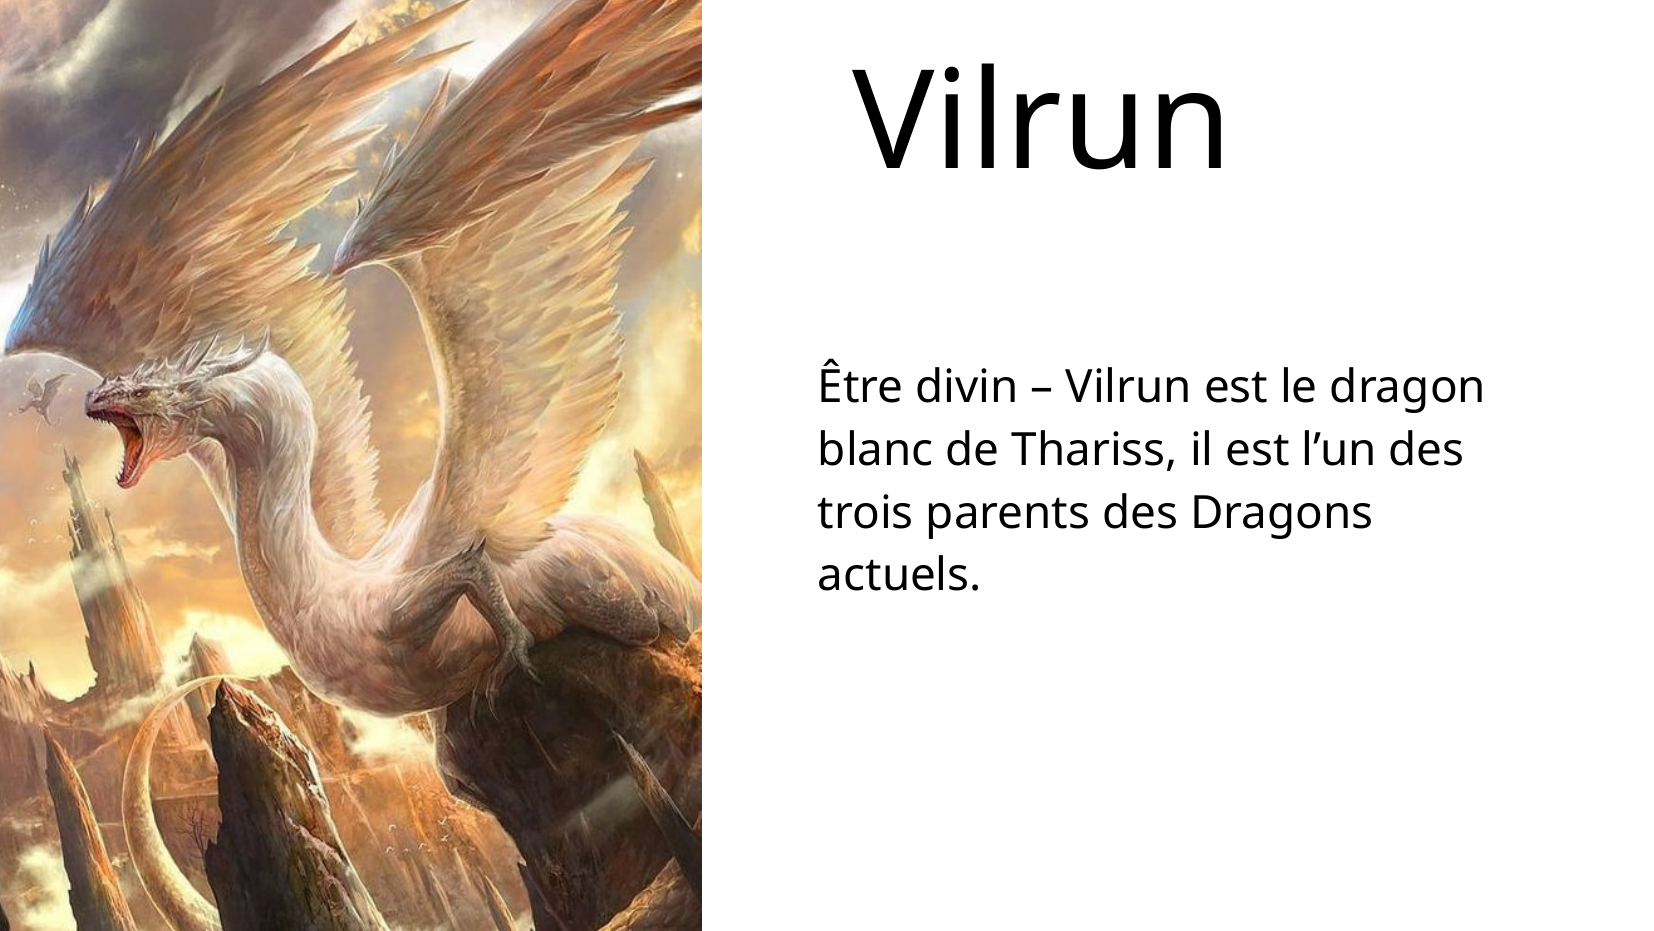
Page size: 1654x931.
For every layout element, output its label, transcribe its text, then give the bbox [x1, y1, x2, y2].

picture [0, 0, 702, 931]
text_box Être divin – Vilrun est le dragon blanc de Thariss, il est l’un des trois parents des Dragons actuels. [803, 346, 1515, 648]
title Vilrun [702, 14, 1571, 216]
